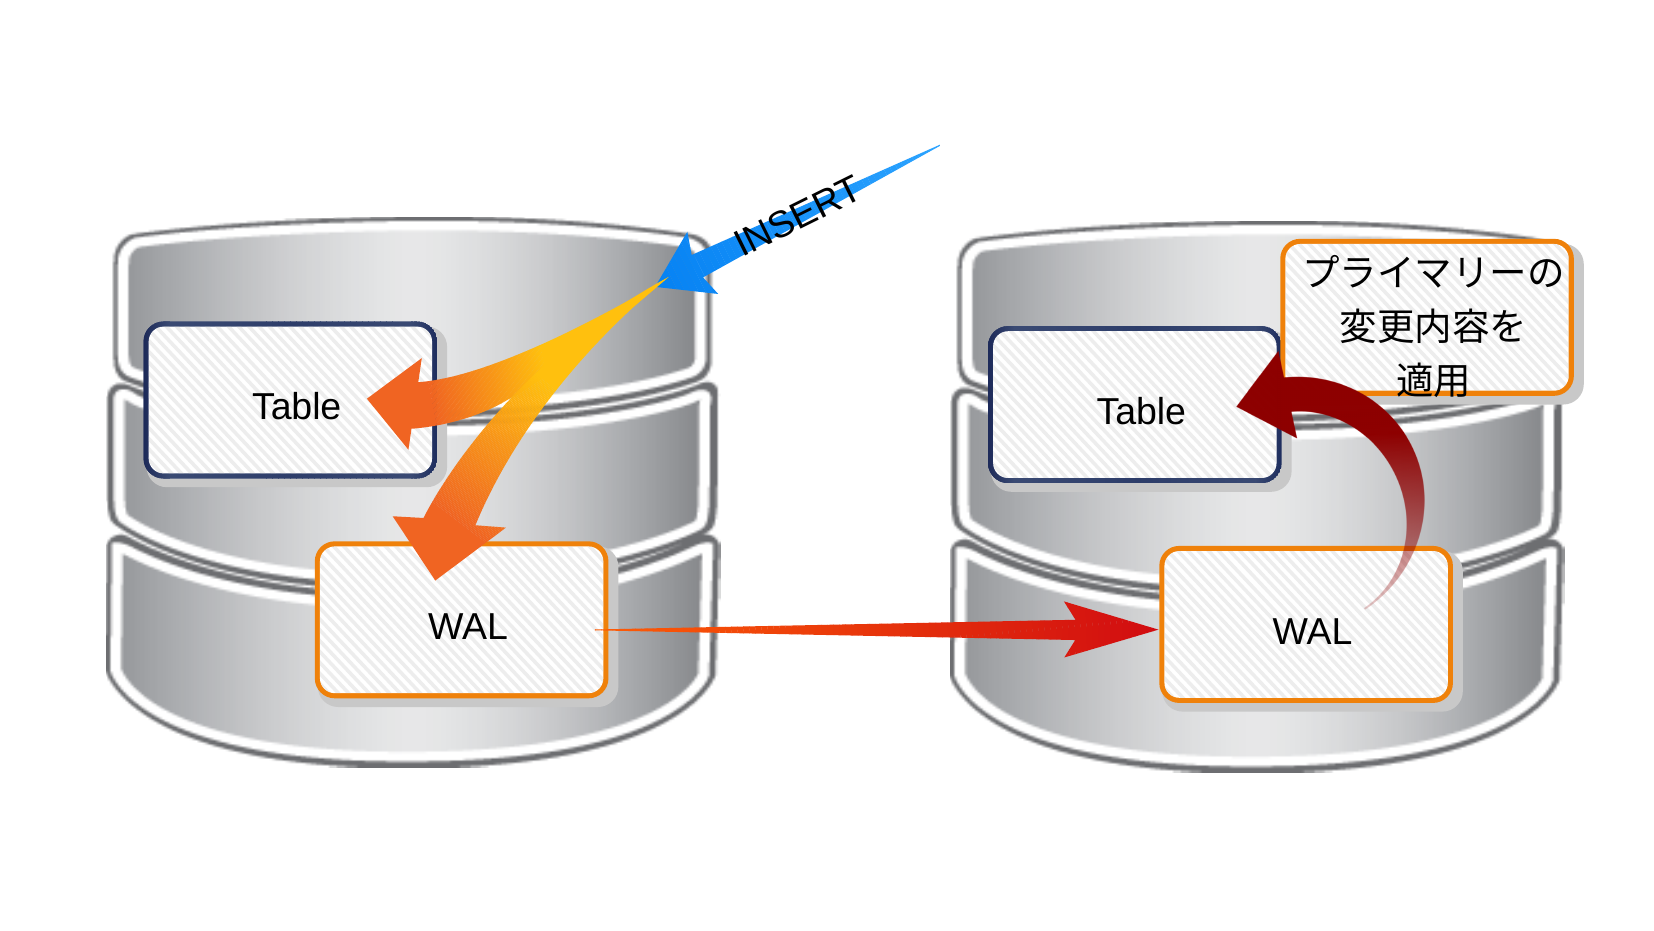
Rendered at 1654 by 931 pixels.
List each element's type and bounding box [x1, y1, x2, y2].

picture [106, 106, 1601, 773]
